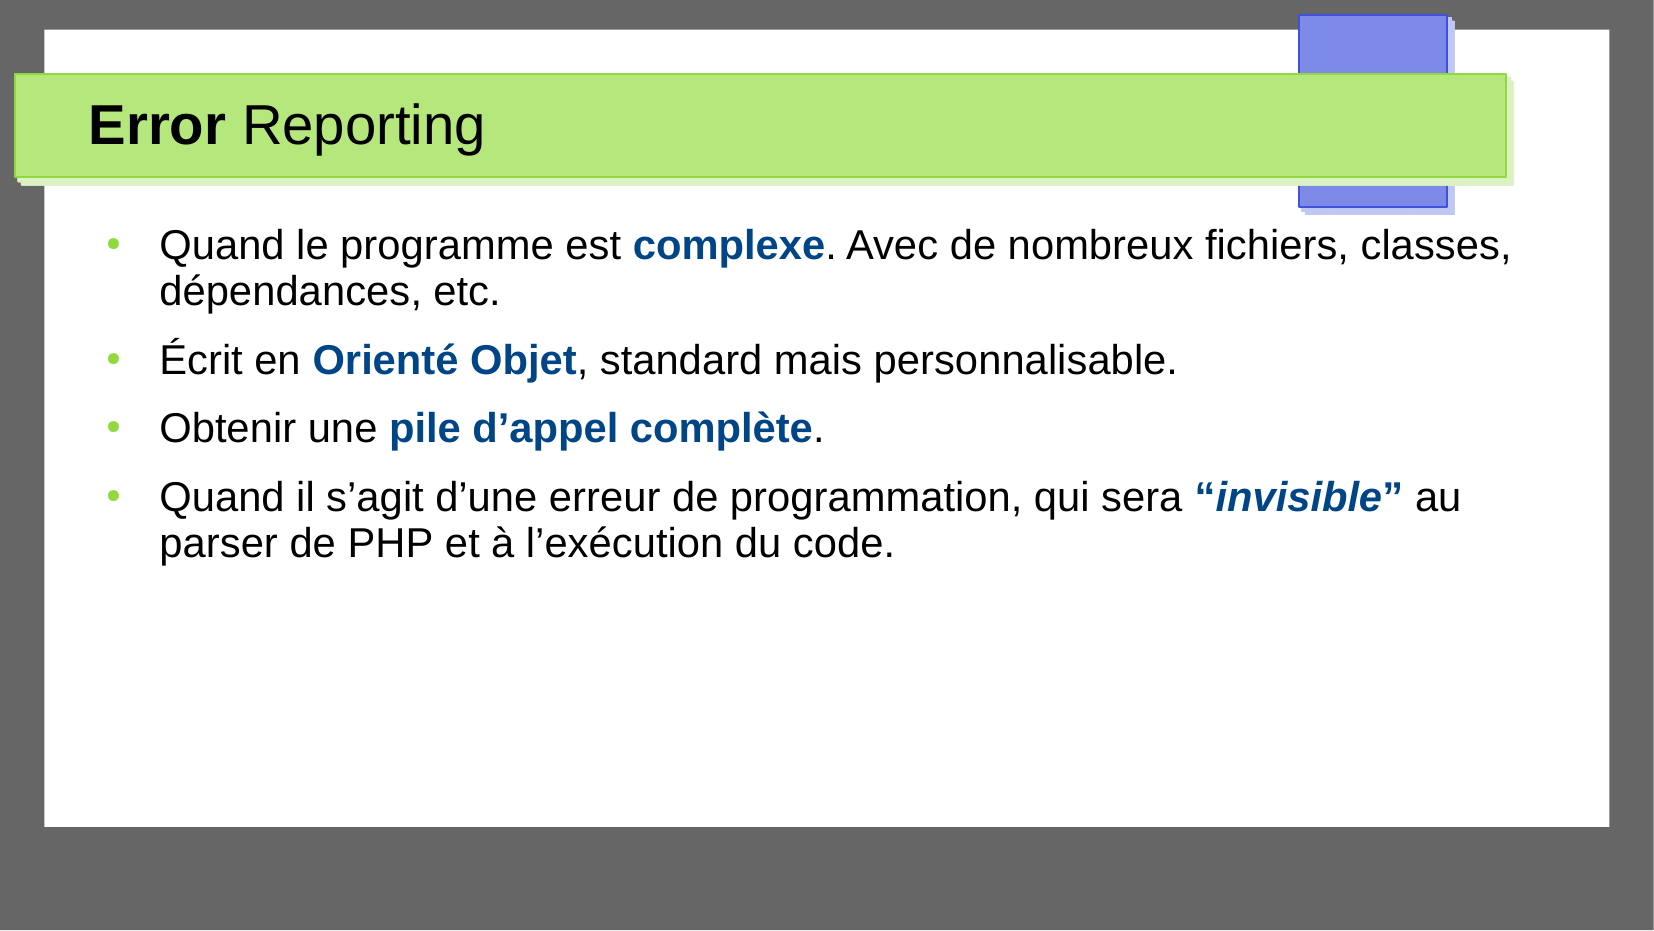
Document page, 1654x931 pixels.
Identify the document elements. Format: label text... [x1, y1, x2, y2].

title Error Reporting [88, 73, 1506, 178]
list Quand le programme est complexe. Avec de nombreux fichiers, classes, dépendances, etc. Écrit en Orienté Objet, standard mais personnalisable. Obtenir une pile d’appel complète. Quand il s’agit d’une erreur de programmation, qui sera “invisible” au parser de PHP et à l’exécution du code. [88, 221, 1565, 623]
